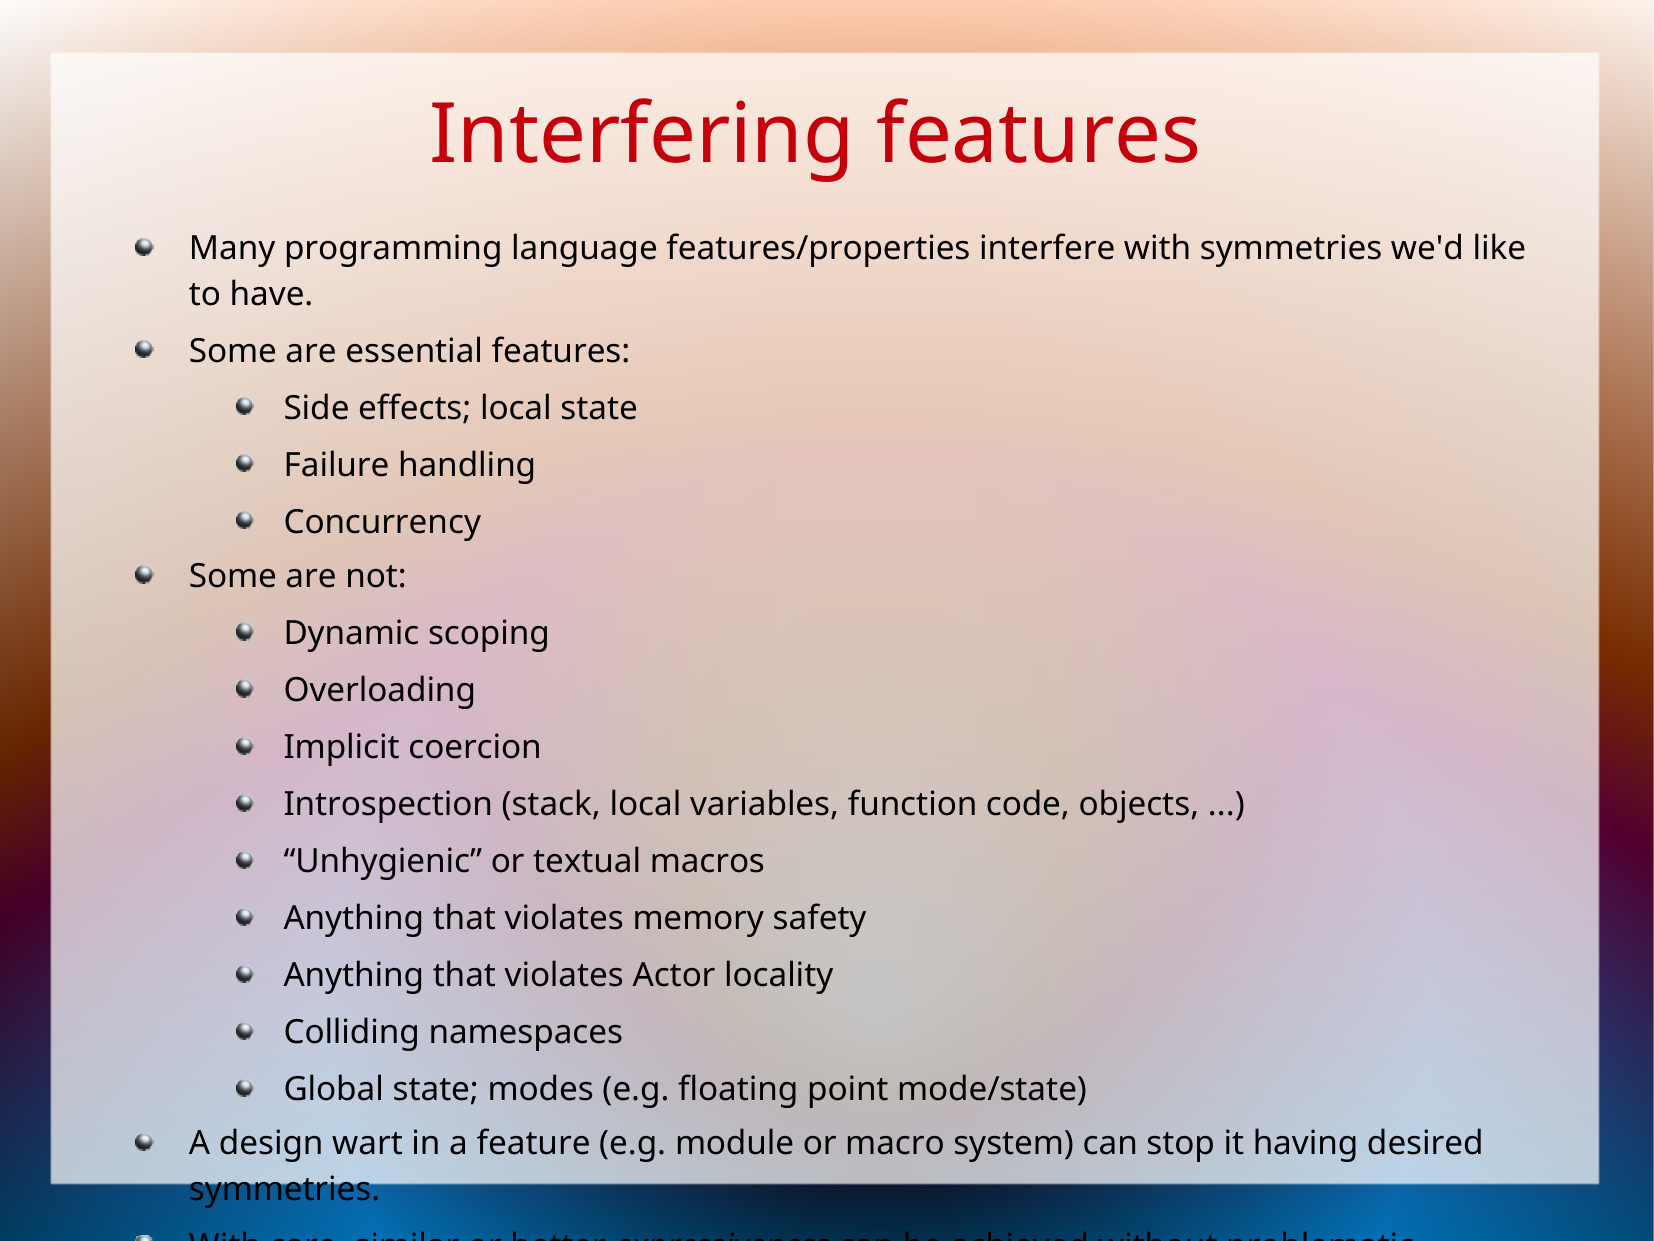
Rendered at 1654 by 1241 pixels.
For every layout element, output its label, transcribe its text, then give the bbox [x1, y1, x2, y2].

list Many programming language features/properties interfere with symmetries we'd like to have. Some are essential features: Side effects; local state Failure handling Concurrency Some are not: Dynamic scoping Overloading Implicit coercion Introspection (stack, local variables, function code, objects, ...) “Unhygienic” or textual macros Anything that violates memory safety Anything that violates Actor locality Colliding namespaces Global state; modes (e.g. floating point mode/state) A design wart in a feature (e.g. module or macro system) can stop it having desired symmetries. With care, similar or better expressiveness can be achieved without problematic features, or with restricted variations on them... but what do we do about the essential ones? [118, 224, 1536, 1133]
title Interfering features [71, 52, 1561, 207]
picture [0, 0, 1654, 1241]
